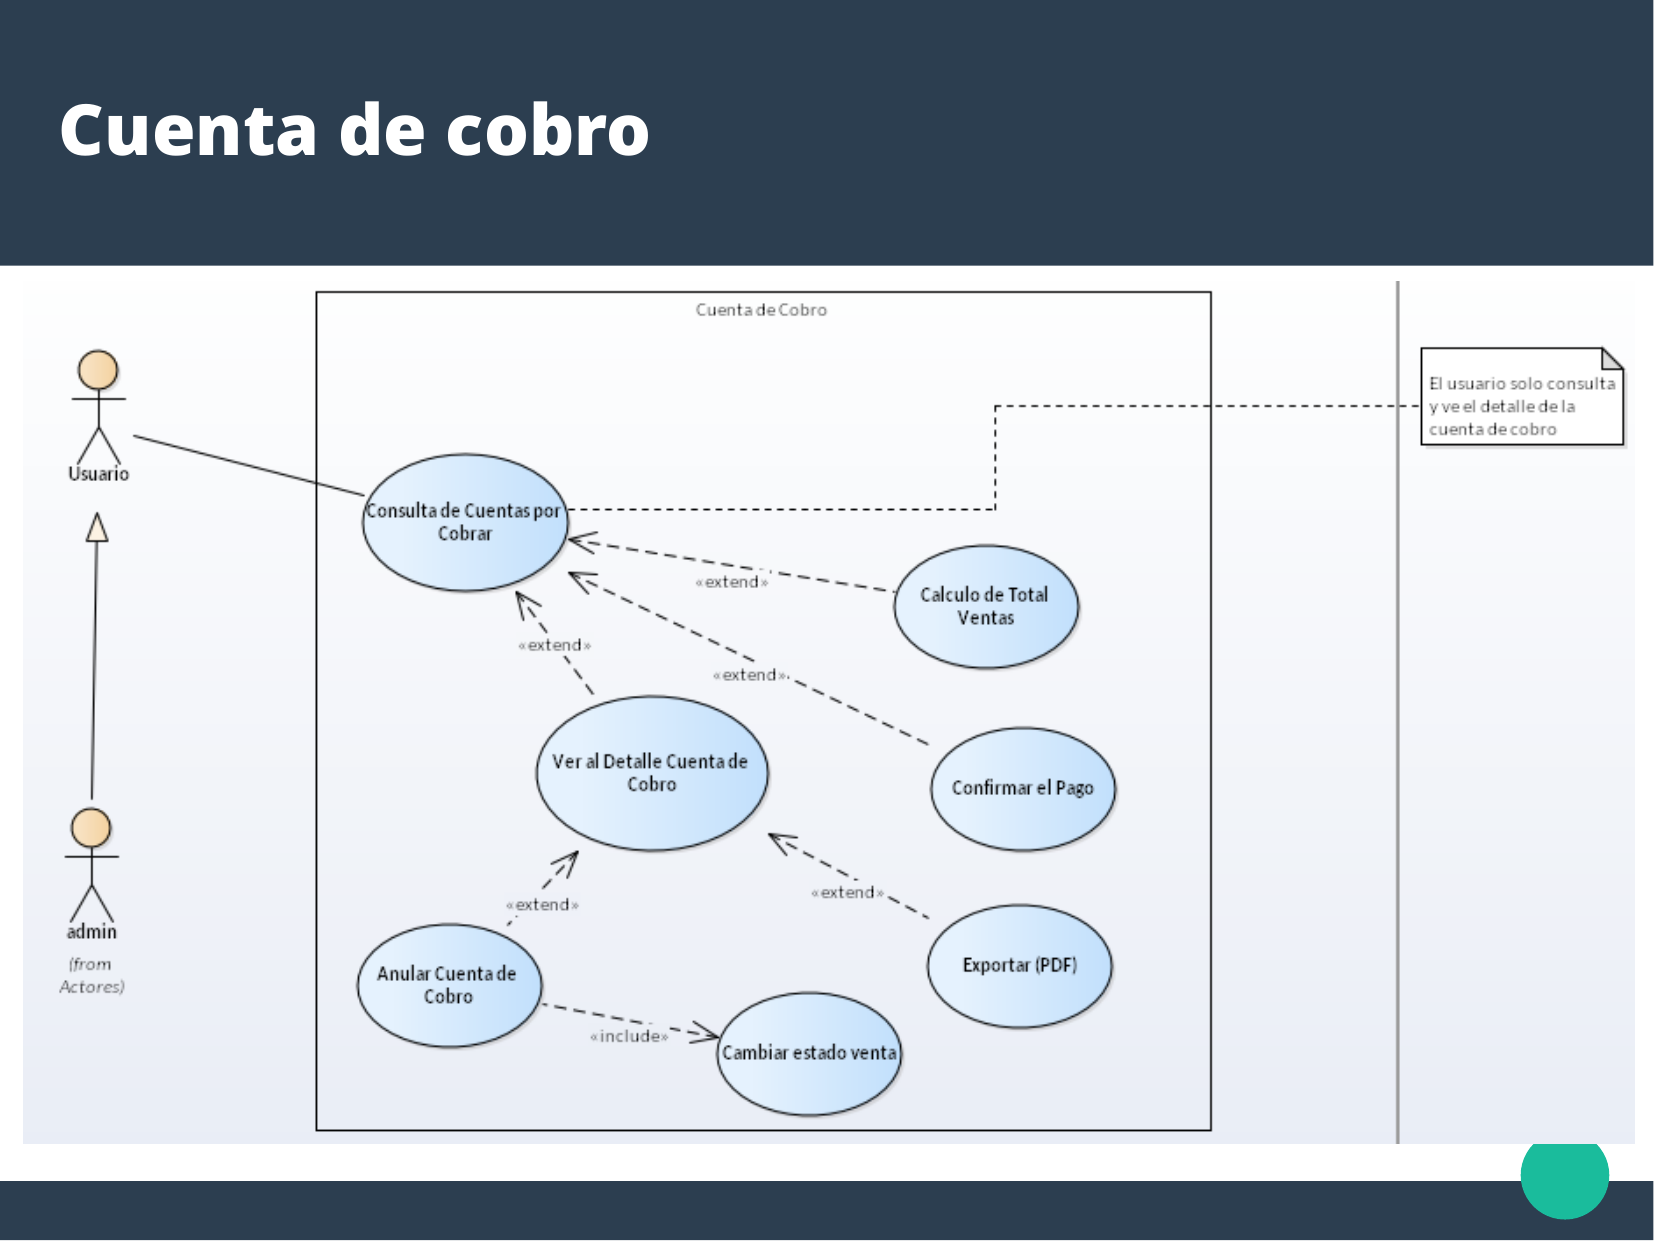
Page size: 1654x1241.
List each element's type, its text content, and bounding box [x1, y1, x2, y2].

picture [23, 281, 1635, 1144]
title Cuenta de cobro [59, 49, 1595, 207]
